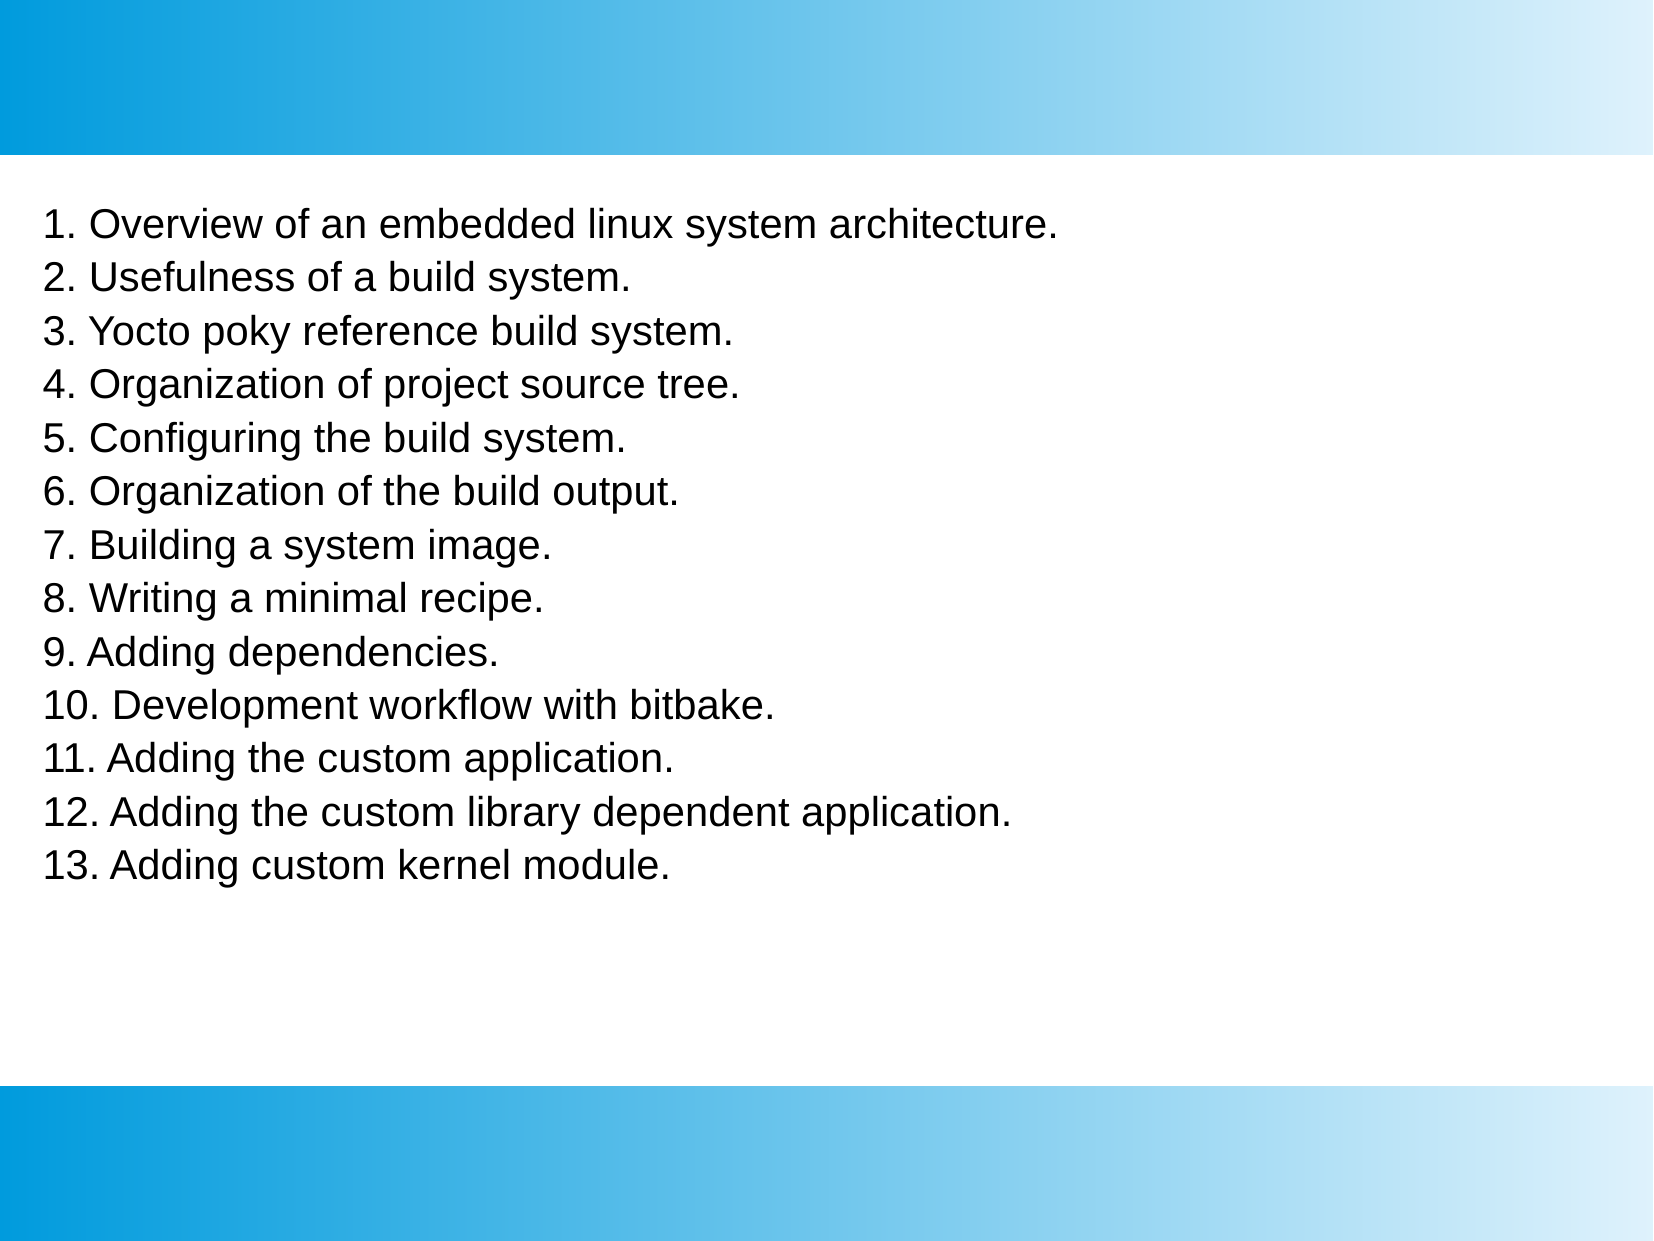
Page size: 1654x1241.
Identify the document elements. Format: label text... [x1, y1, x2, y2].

text_box 1. Overview of an embedded linux system architecture. 2. Usefulness of a build system. 3. Yocto poky reference build system. 4. Organization of project source tree. 5. Configuring the build system. 6. Organization of the build output. 7. Building a system image. 8. Writing a minimal recipe. 9. Adding dependencies. 10. Development workflow with bitbake. 11. Adding the custom application. 12. Adding the custom library dependent application. 13. Adding custom kernel module. [27, 186, 1560, 956]
